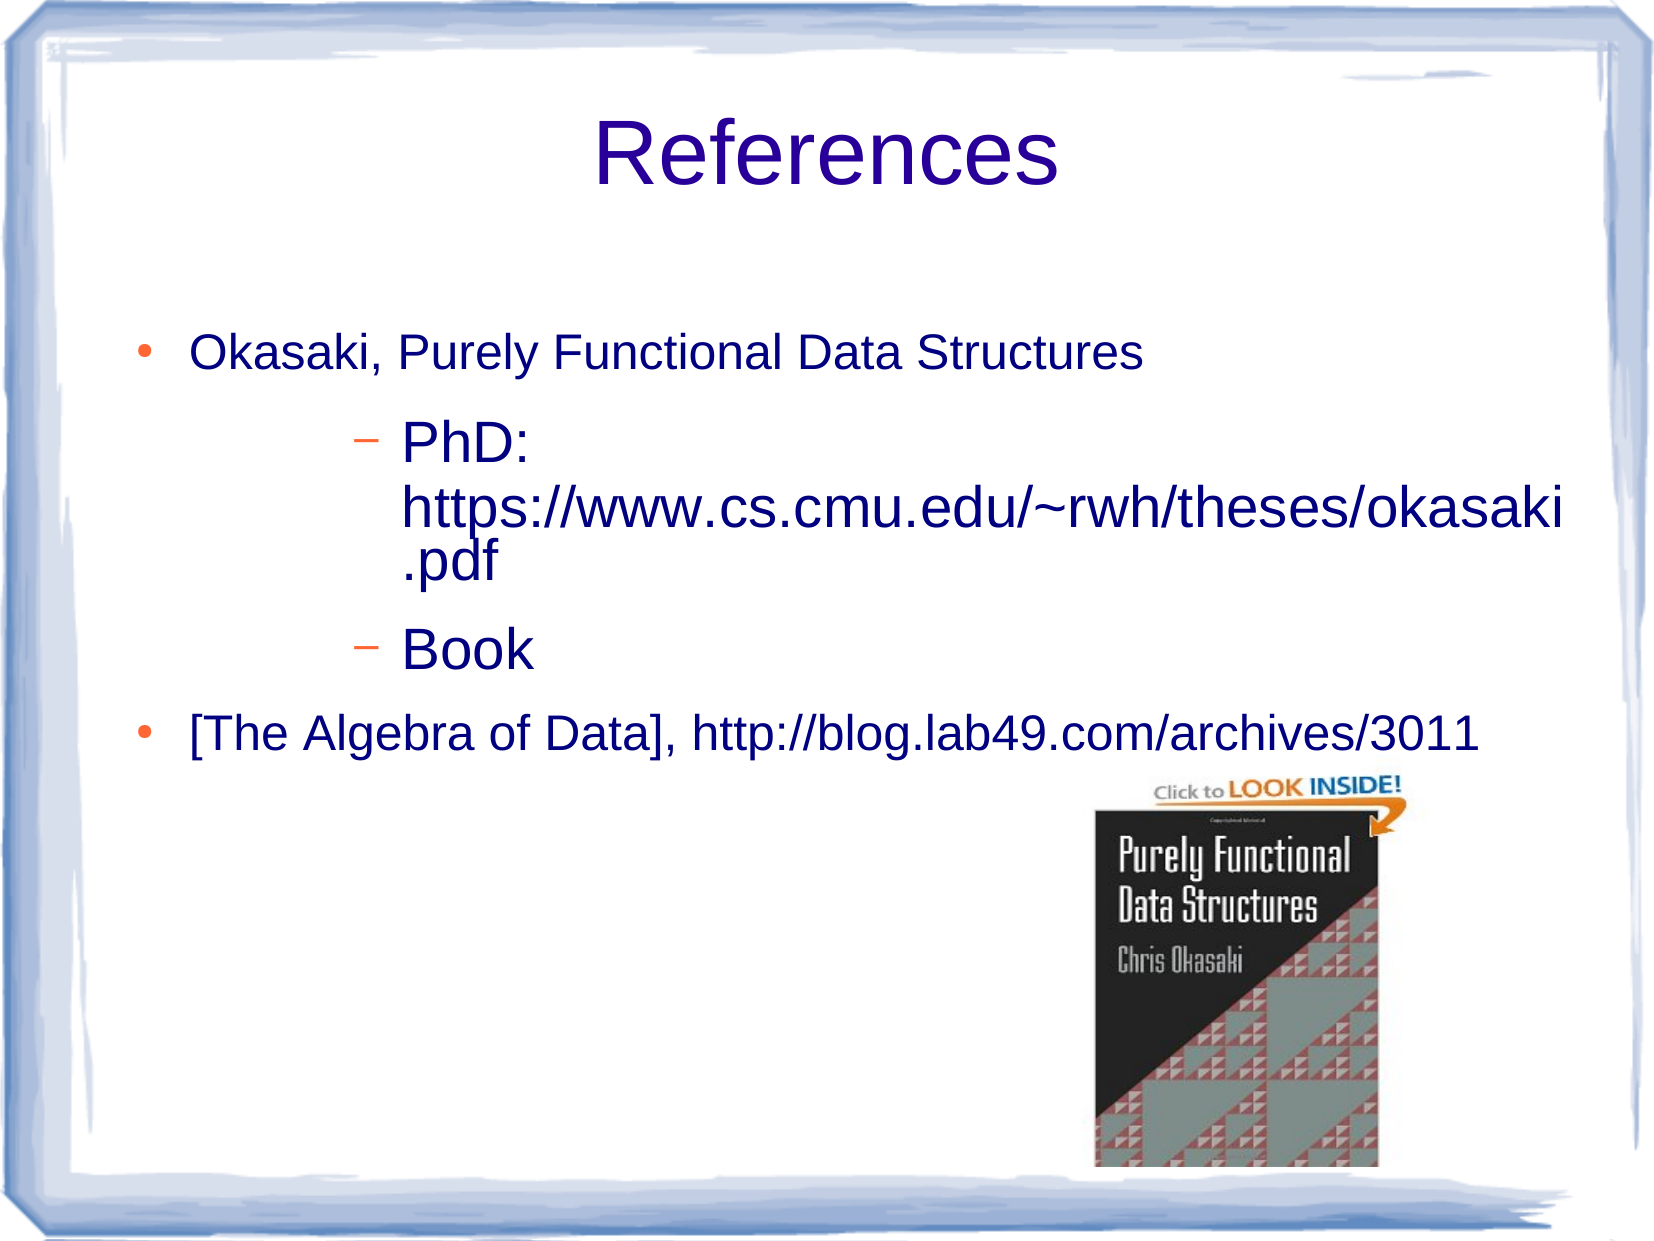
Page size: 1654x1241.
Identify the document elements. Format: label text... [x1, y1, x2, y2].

title References [82, 49, 1571, 257]
picture [0, 0, 1654, 1241]
list Okasaki, Purely Functional Data Structures PhD: https://www.cs.cmu.edu/~rwh/theses/okasaki.pdf Book [The Algebra of Data], http://blog.lab49.com/archives/3011 [118, 324, 1571, 1045]
